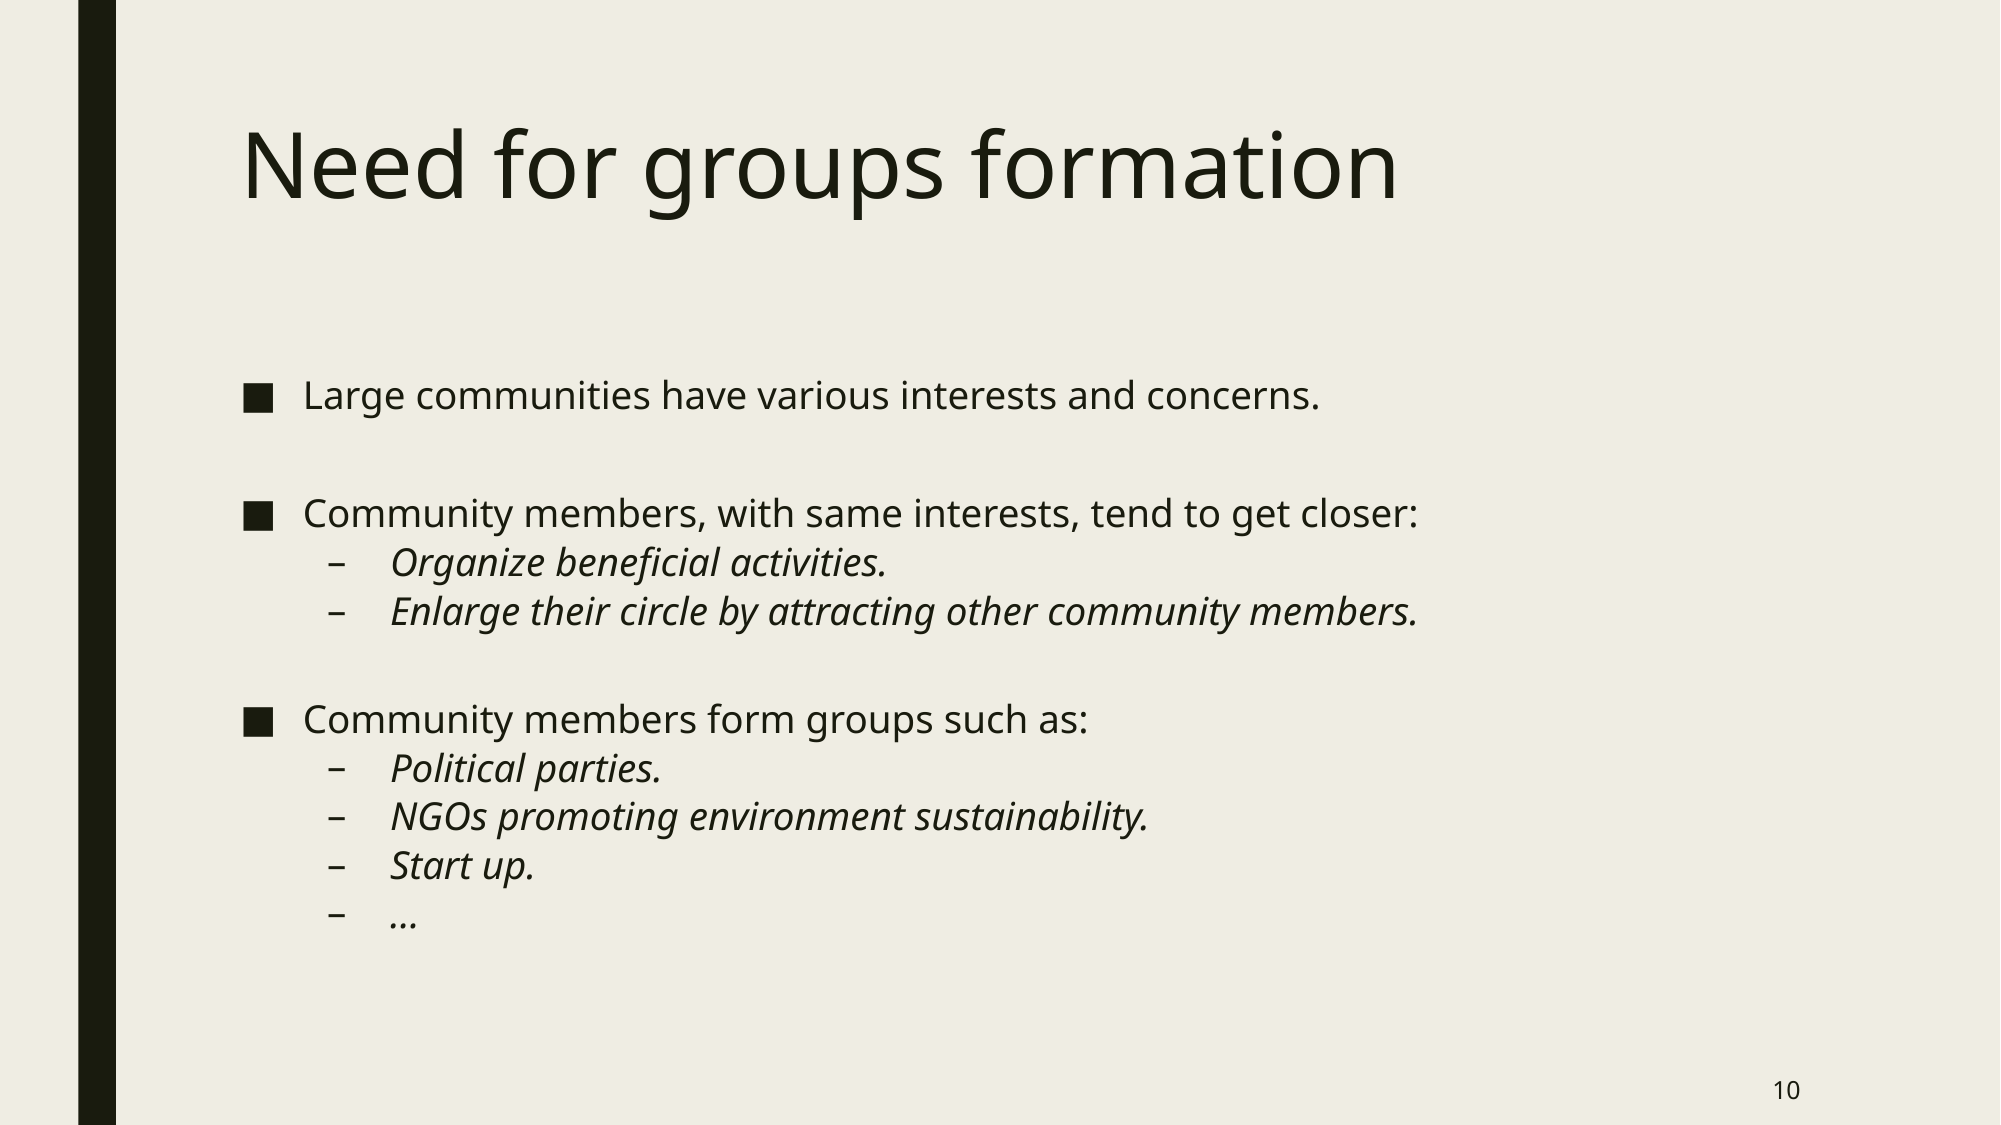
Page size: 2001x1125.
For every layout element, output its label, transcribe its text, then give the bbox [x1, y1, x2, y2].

title Need for groups formation [225, 112, 1800, 357]
list Large communities have various interests and concerns. Community members, with same interests, tend to get closer: Organize beneficial activities. Enlarge their circle by attracting other community members. Community members form groups such as: Political parties. NGOs promoting environment sustainability. Start up. … [225, 375, 1800, 963]
slide_number <number> [1553, 1058, 1816, 1125]
